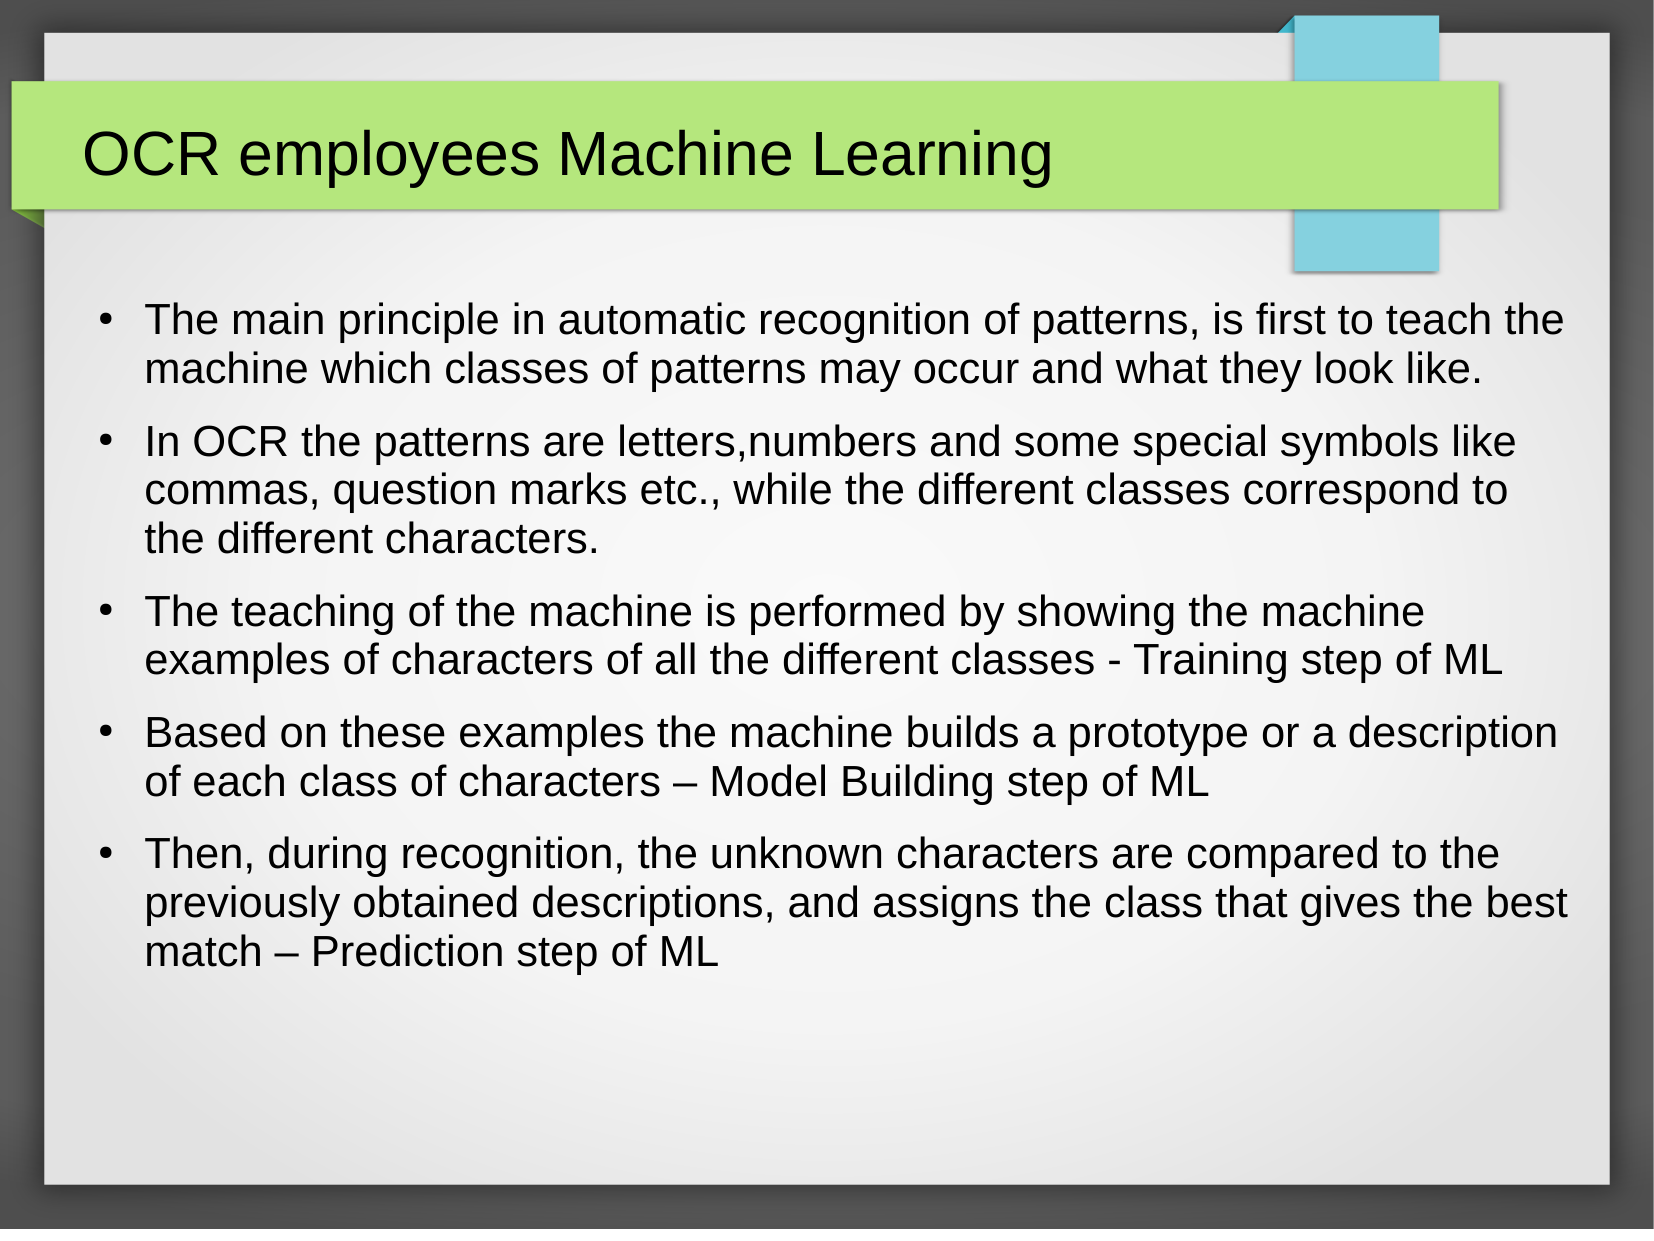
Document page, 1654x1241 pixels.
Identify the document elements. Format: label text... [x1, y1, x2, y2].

list The main principle in automatic recognition of patterns, is first to teach the machine which classes of patterns may occur and what they look like. In OCR the patterns are letters,numbers and some special symbols like commas, question marks etc., while the different classes correspond to the different characters. The teaching of the machine is performed by showing the machine examples of characters of all the different classes - Training step of ML Based on these examples the machine builds a prototype or a description of each class of characters – Model Building step of ML Then, during recognition, the unknown characters are compared to the previously obtained descriptions, and assigns the class that gives the best match – Prediction step of ML [82, 295, 1571, 1015]
picture [0, 0, 1654, 1229]
title OCR employees Machine Learning [82, 94, 1264, 213]
